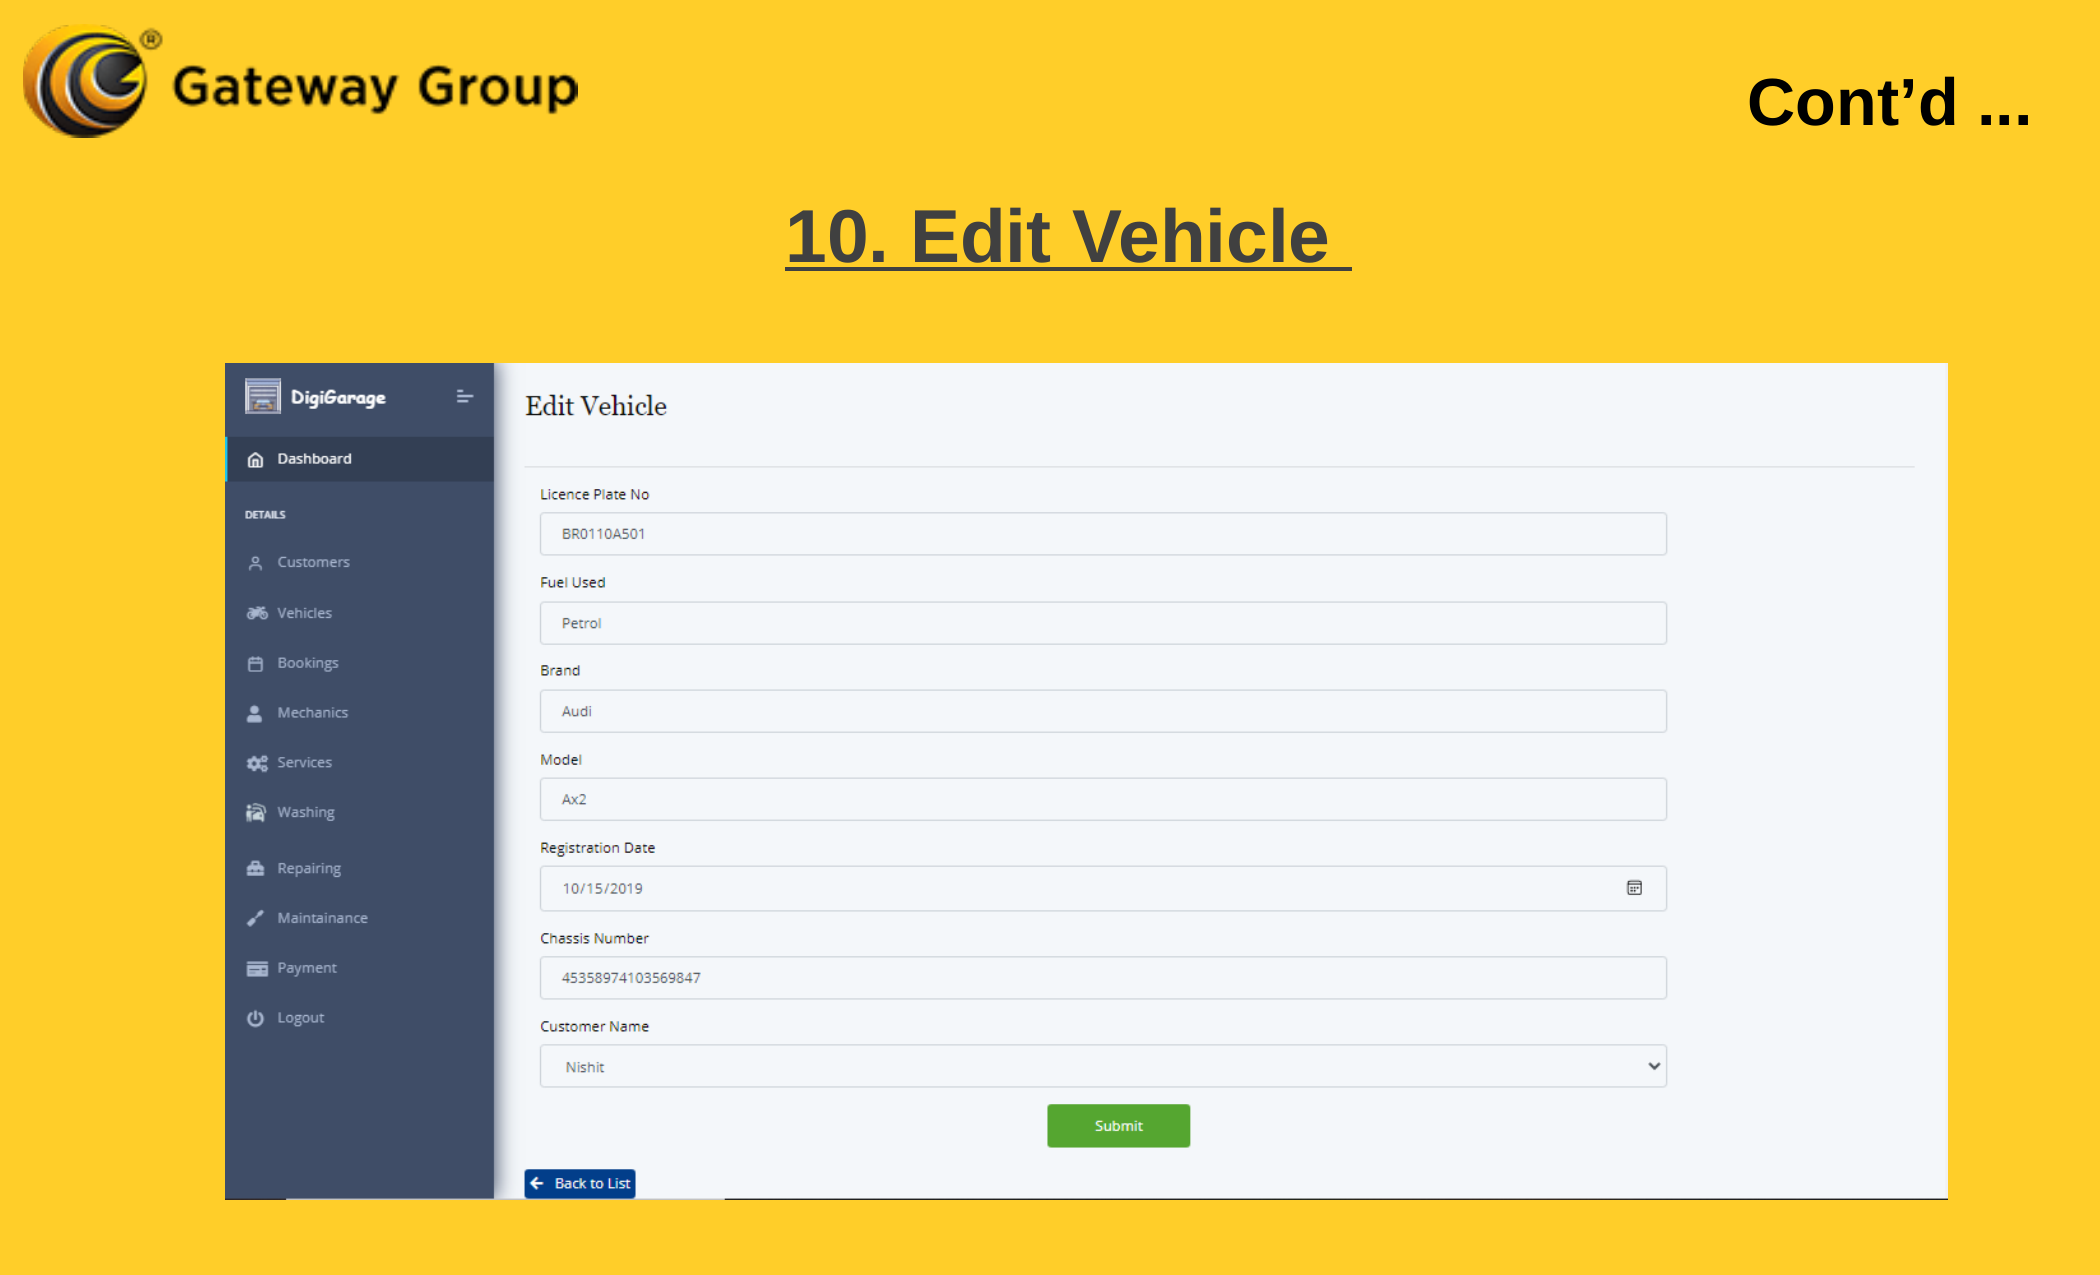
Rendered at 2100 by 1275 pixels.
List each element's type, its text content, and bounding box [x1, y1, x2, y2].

text_box 10. Edit Vehicle [675, 187, 1463, 363]
picture [225, 363, 1948, 1201]
text_box Cont’d ... [1732, 57, 2063, 147]
picture [23, 24, 578, 138]
